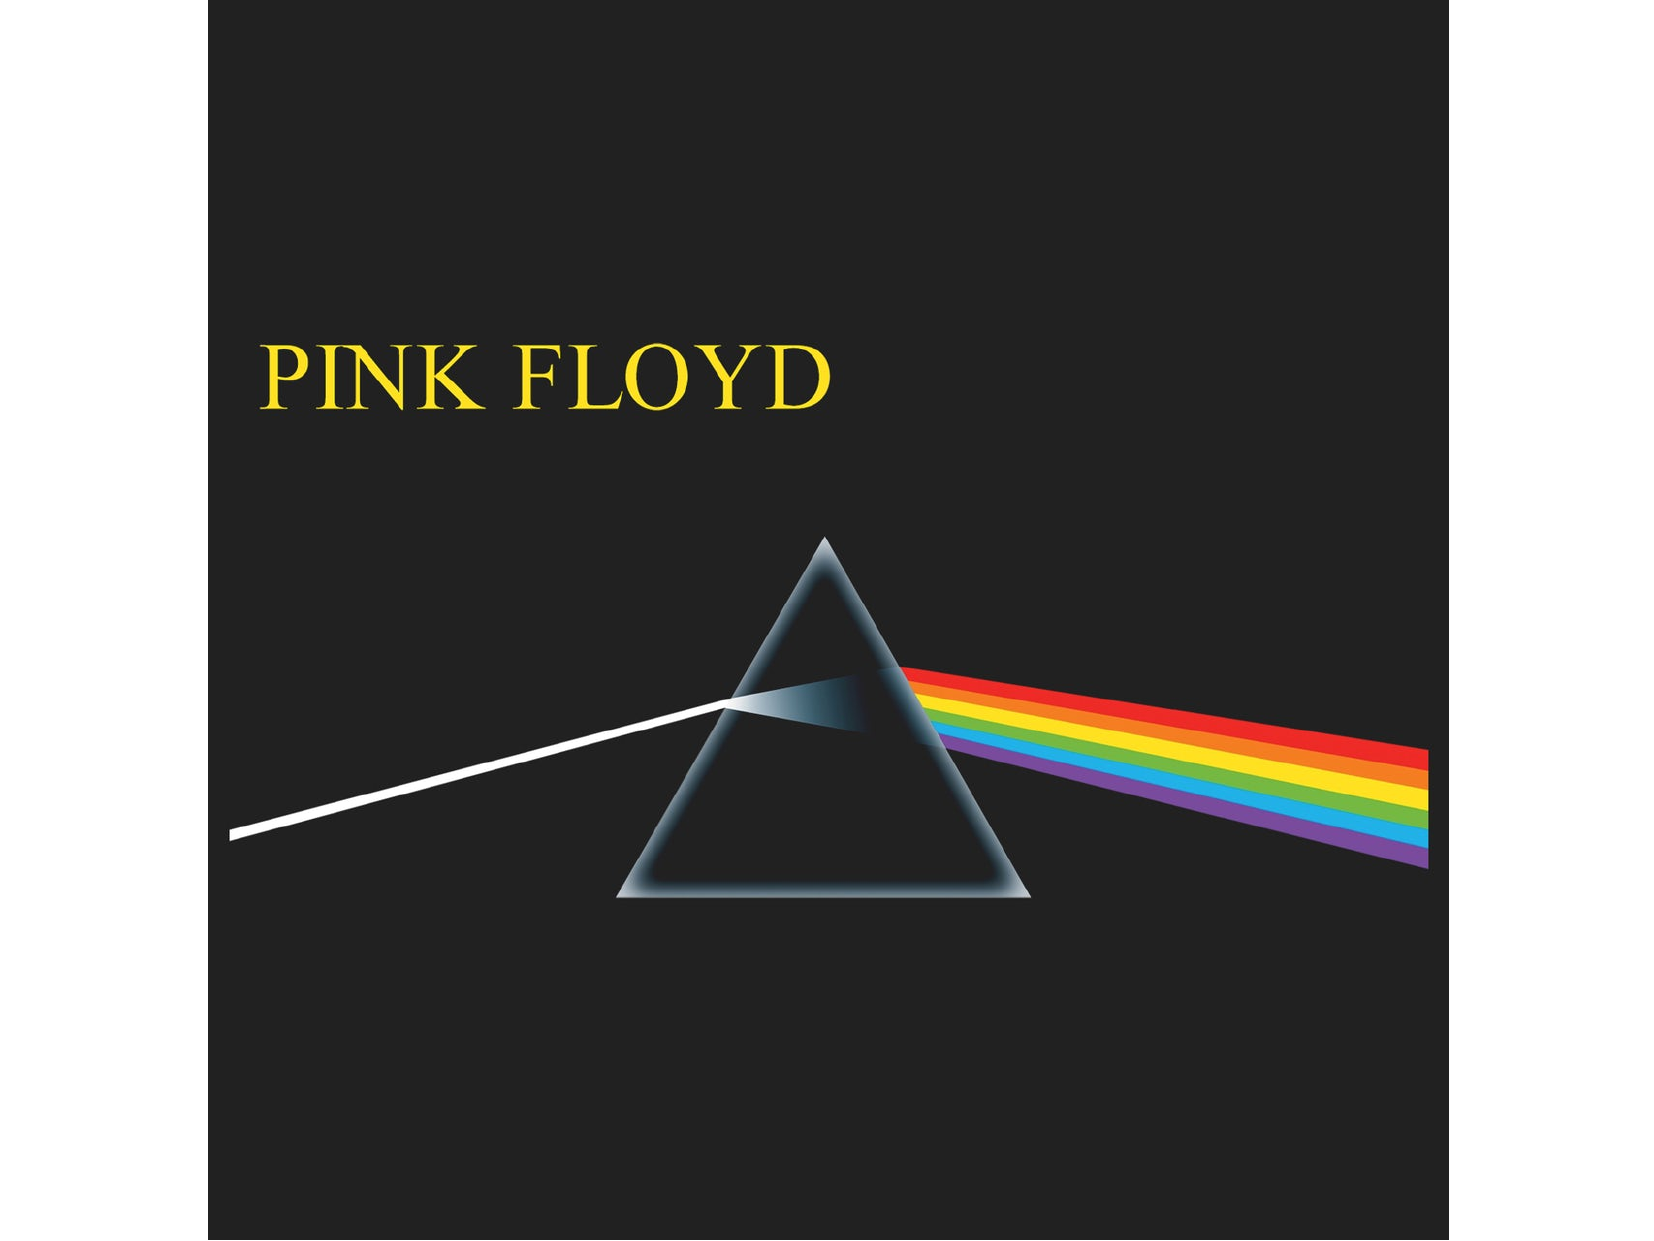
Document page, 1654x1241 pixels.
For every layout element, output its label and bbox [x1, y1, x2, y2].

picture [208, 0, 1449, 1240]
